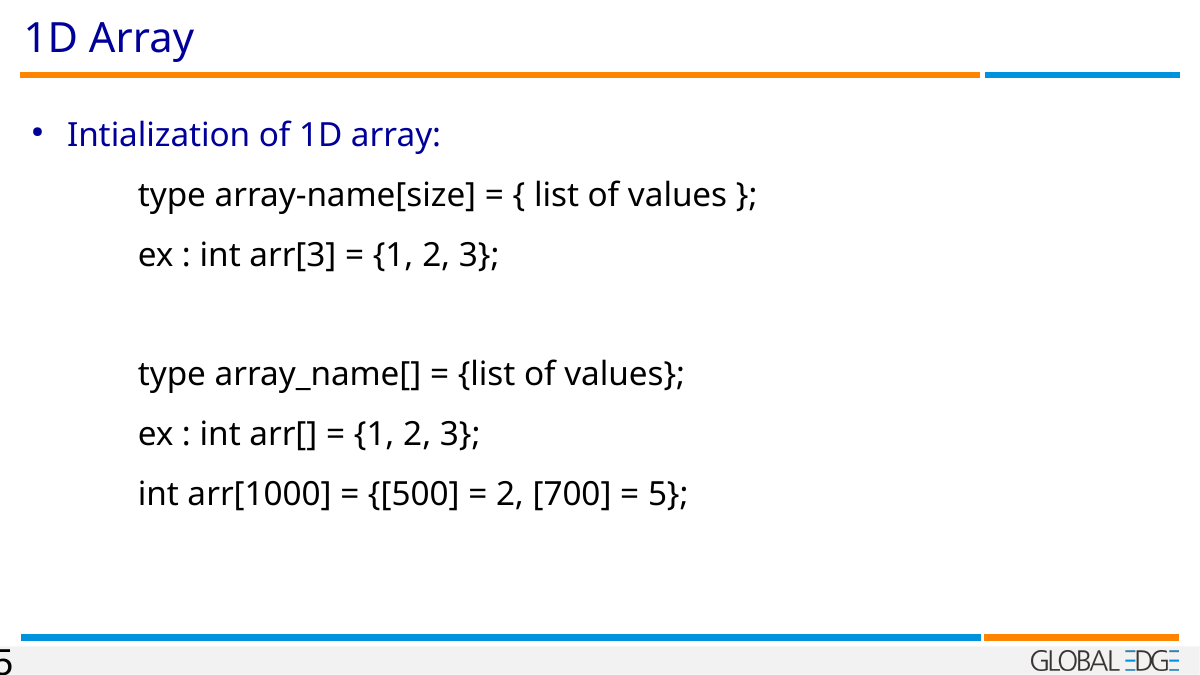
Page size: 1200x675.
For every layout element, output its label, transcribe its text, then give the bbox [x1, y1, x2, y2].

text_box Intialization of 1D array: type array-name[size] = { list of values }; ex : int arr[3] = {1, 2, 3}; type array_name[] = {list of values}; ex : int arr[] = {1, 2, 3}; int arr[1000] = {[500] = 2, [700] = 5}; [20, 87, 1179, 628]
text_box 1D Array [12, 9, 1088, 63]
picture [1031, 650, 1179, 671]
